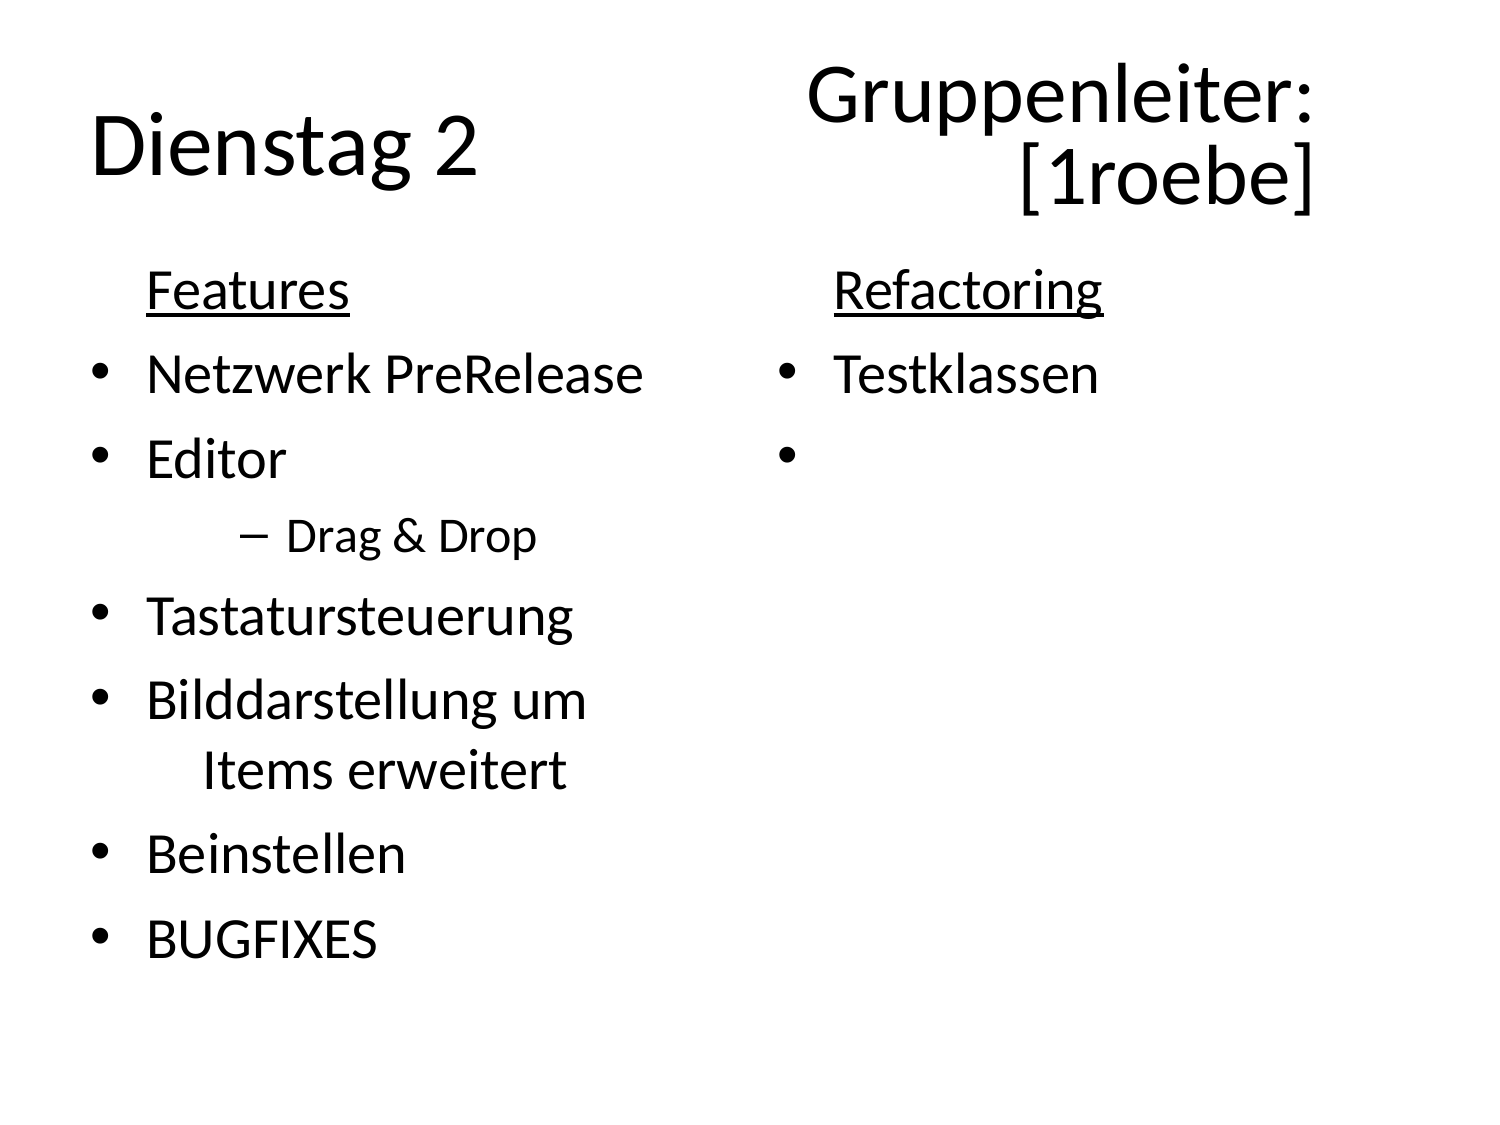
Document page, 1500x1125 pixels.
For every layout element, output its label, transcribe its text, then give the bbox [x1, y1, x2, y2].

list Refactoring Testklassen [762, 243, 1426, 1005]
list Features Netzwerk PreRelease Editor Drag & Drop Tastatursteuerung Bilddarstellung um Items erweitert Beinstellen BUGFIXES [75, 243, 738, 1005]
title Dienstag 2 [75, 45, 751, 233]
text_box Gruppenleiter: [1roebe] [791, 44, 1450, 233]
